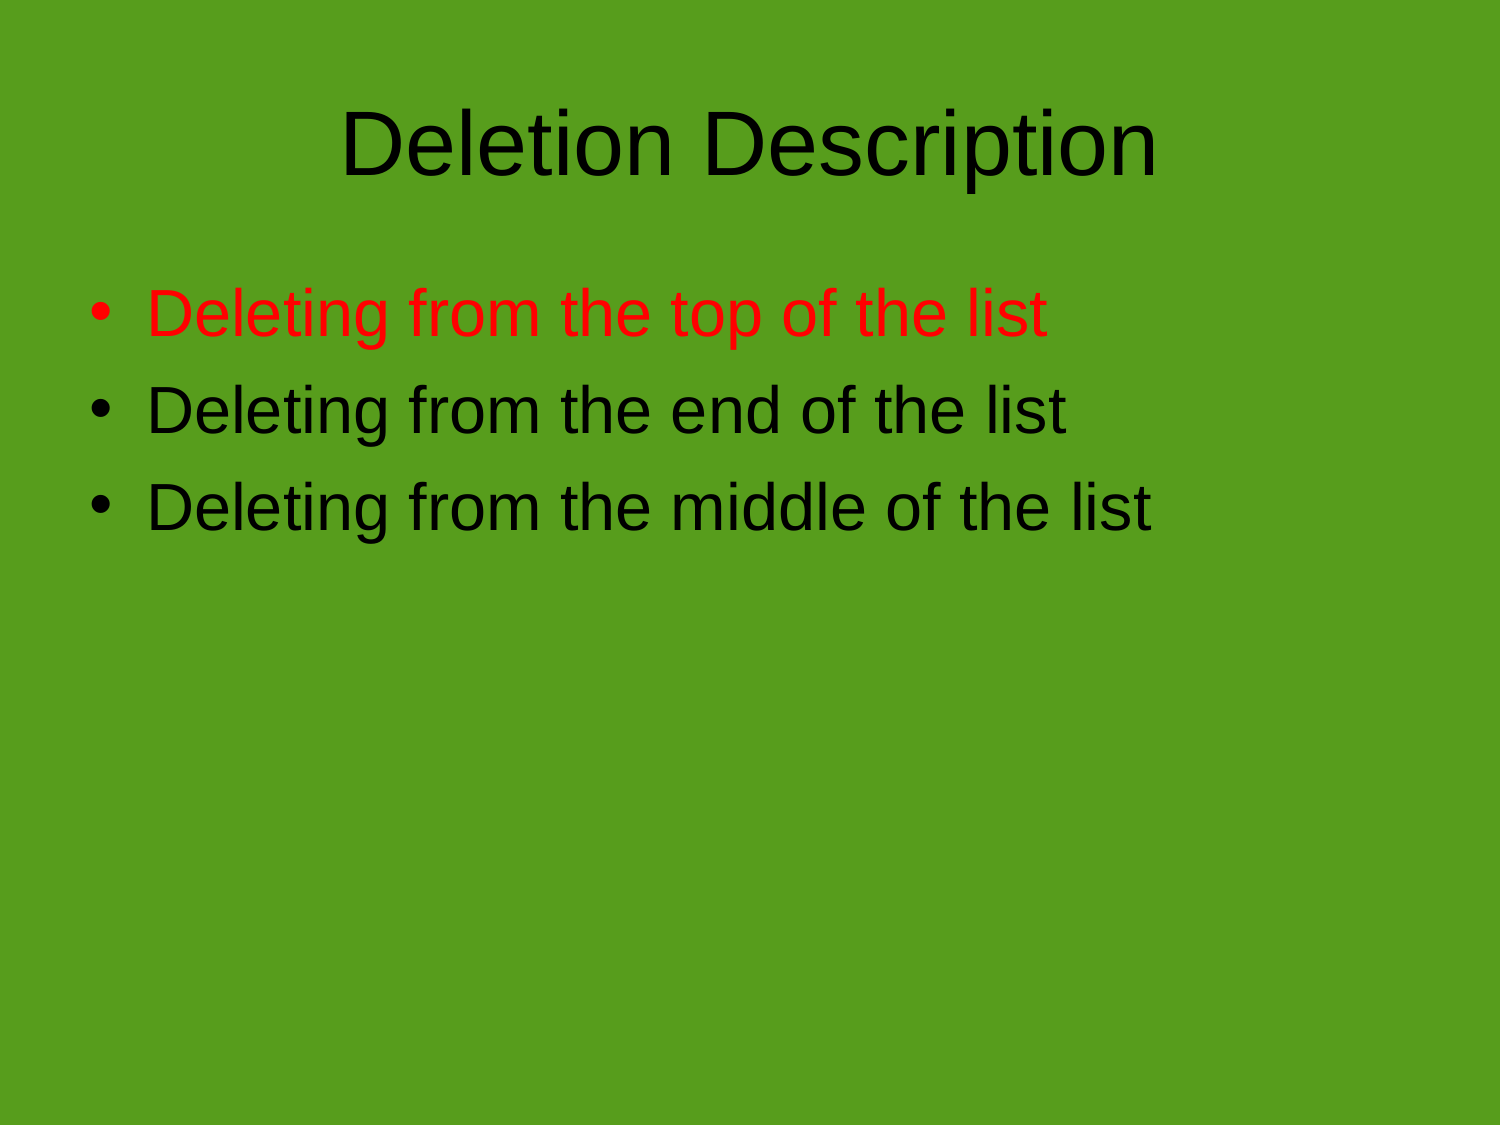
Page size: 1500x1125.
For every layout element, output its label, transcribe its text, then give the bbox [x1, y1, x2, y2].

list Deleting from the top of the list Deleting from the end of the list Deleting from the middle of the list [75, 262, 1426, 1005]
title Deletion Description [75, 45, 1426, 233]
